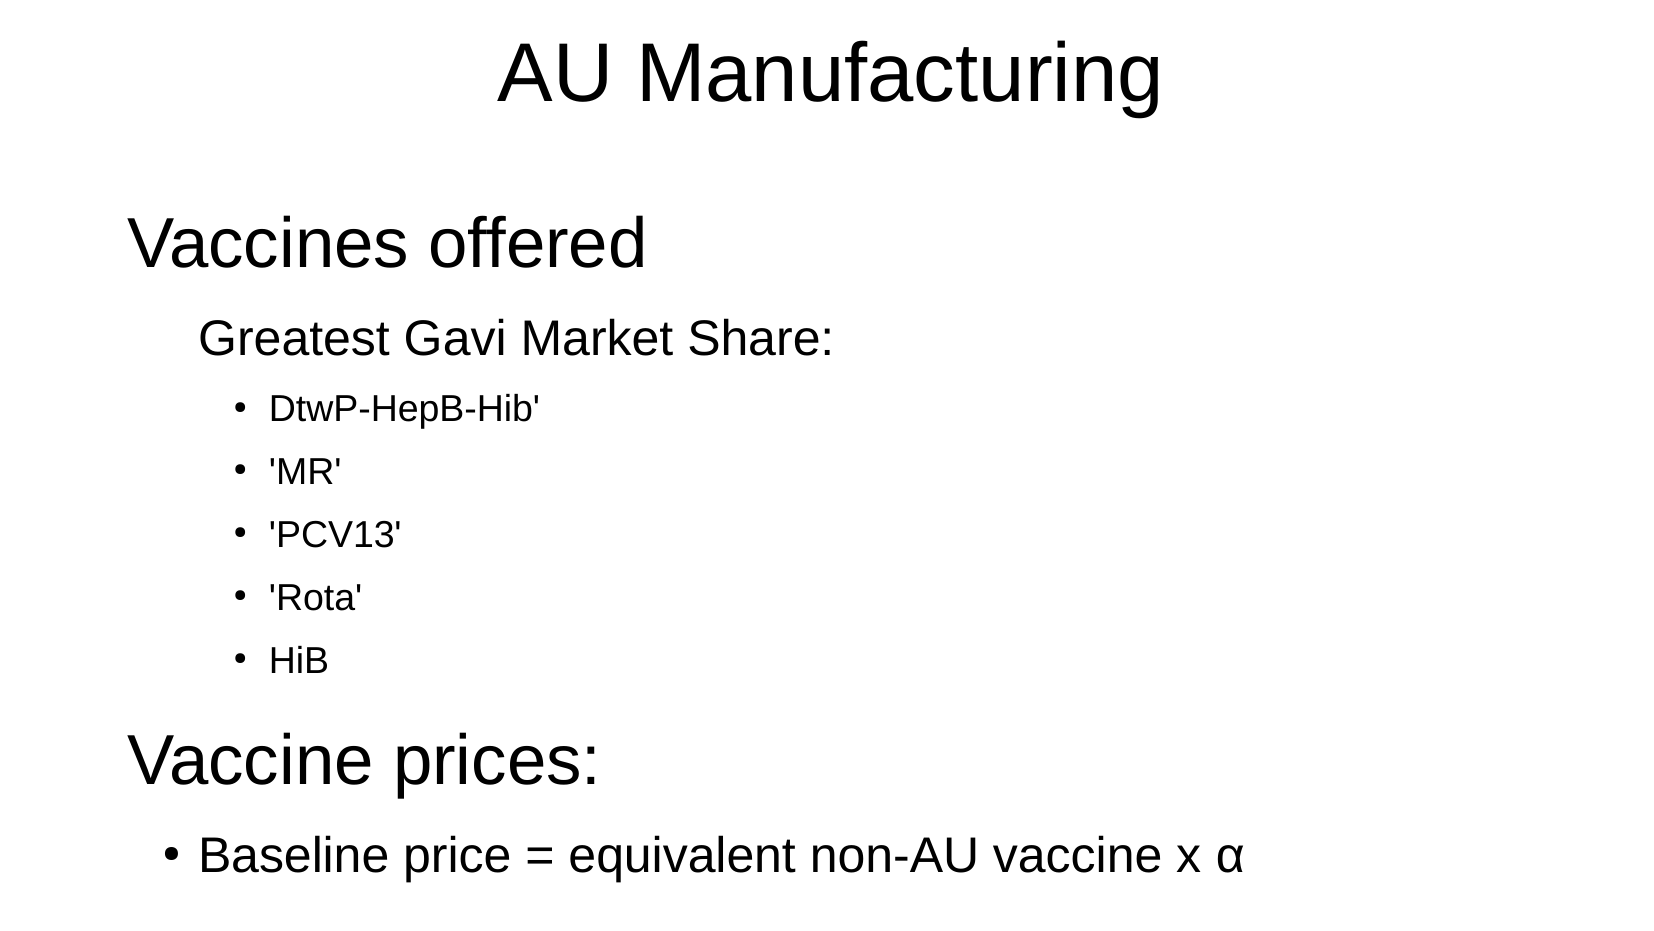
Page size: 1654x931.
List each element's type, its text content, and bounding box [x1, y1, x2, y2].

text_box Vaccines offered Greatest Gavi Market Share: DtwP-HepB-Hib' 'MR' 'PCV13' 'Rota' HiB Vaccine prices: Baseline price = equivalent non-AU vaccine x α [112, 156, 1260, 891]
title AU Manufacturing [86, 0, 1576, 151]
